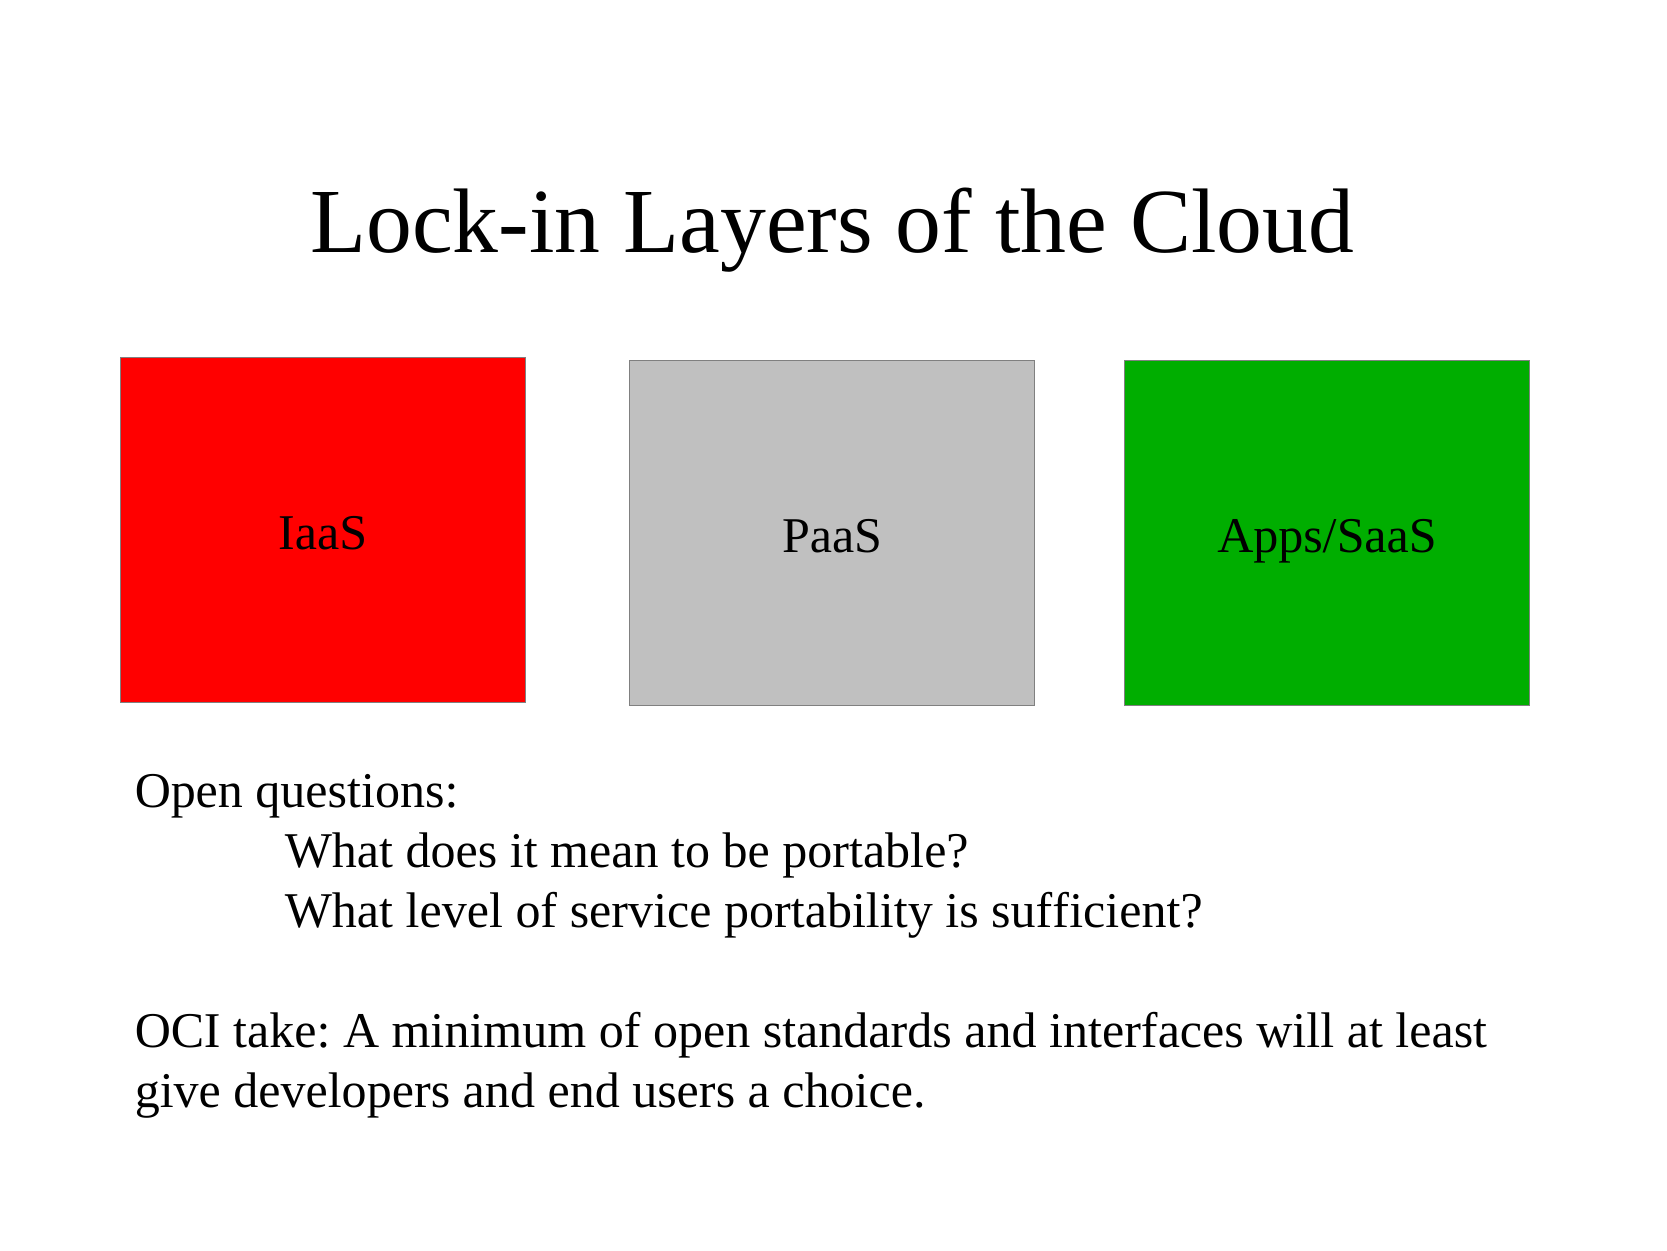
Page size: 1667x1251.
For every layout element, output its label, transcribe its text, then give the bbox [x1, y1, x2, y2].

text_box PaaS [629, 360, 1035, 706]
text_box Apps/SaaS [1124, 360, 1530, 706]
text_box IaaS [120, 357, 526, 703]
text_box Open questions: What does it mean to be portable? What level of service portability is sufficient? OCI take: A minimum of open standards and interfaces will at least give developers and end users a choice. [120, 750, 1561, 1171]
title Lock-in Layers of the Cloud [124, 110, 1542, 320]
